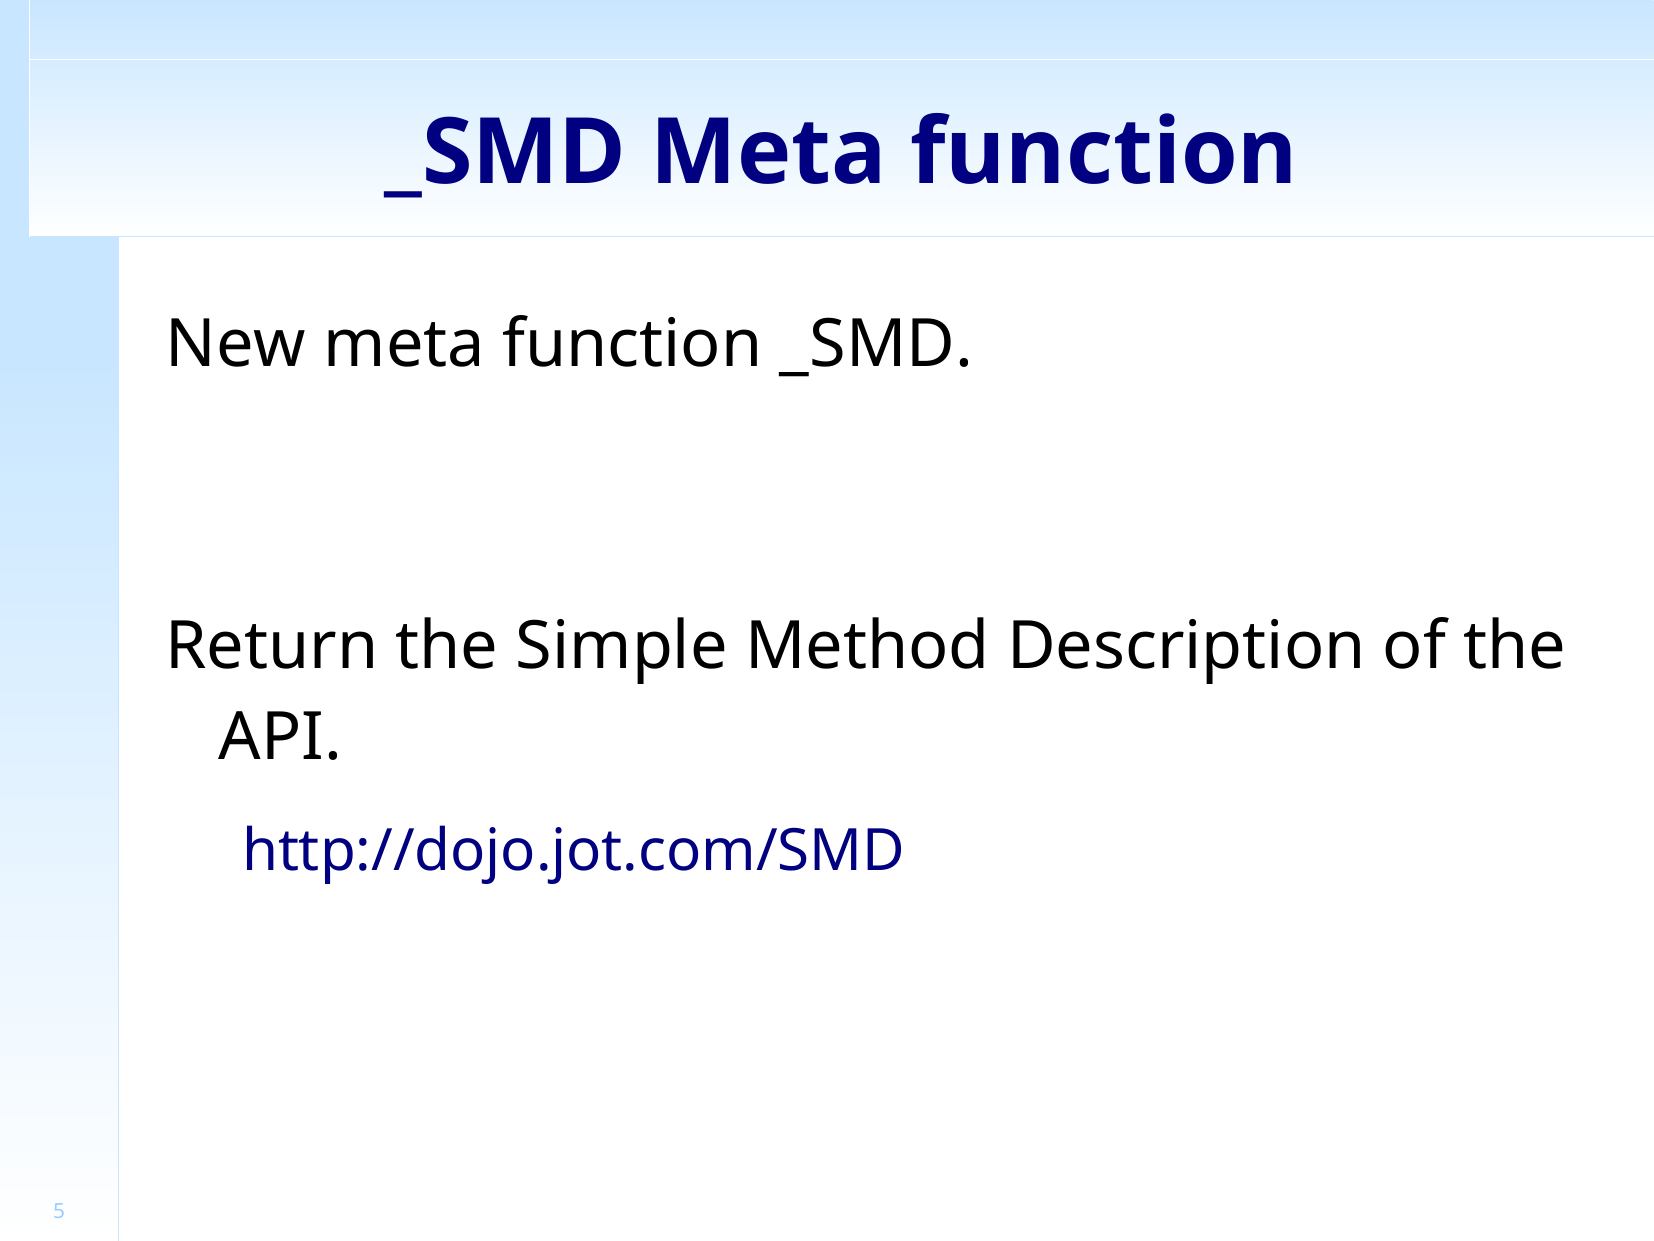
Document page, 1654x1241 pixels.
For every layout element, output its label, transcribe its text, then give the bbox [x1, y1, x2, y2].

title _SMD Meta function [29, 59, 1654, 237]
list New meta function _SMD. Return the Simple Method Description of the API. http://dojo.jot.com/SMD [147, 295, 1625, 1182]
